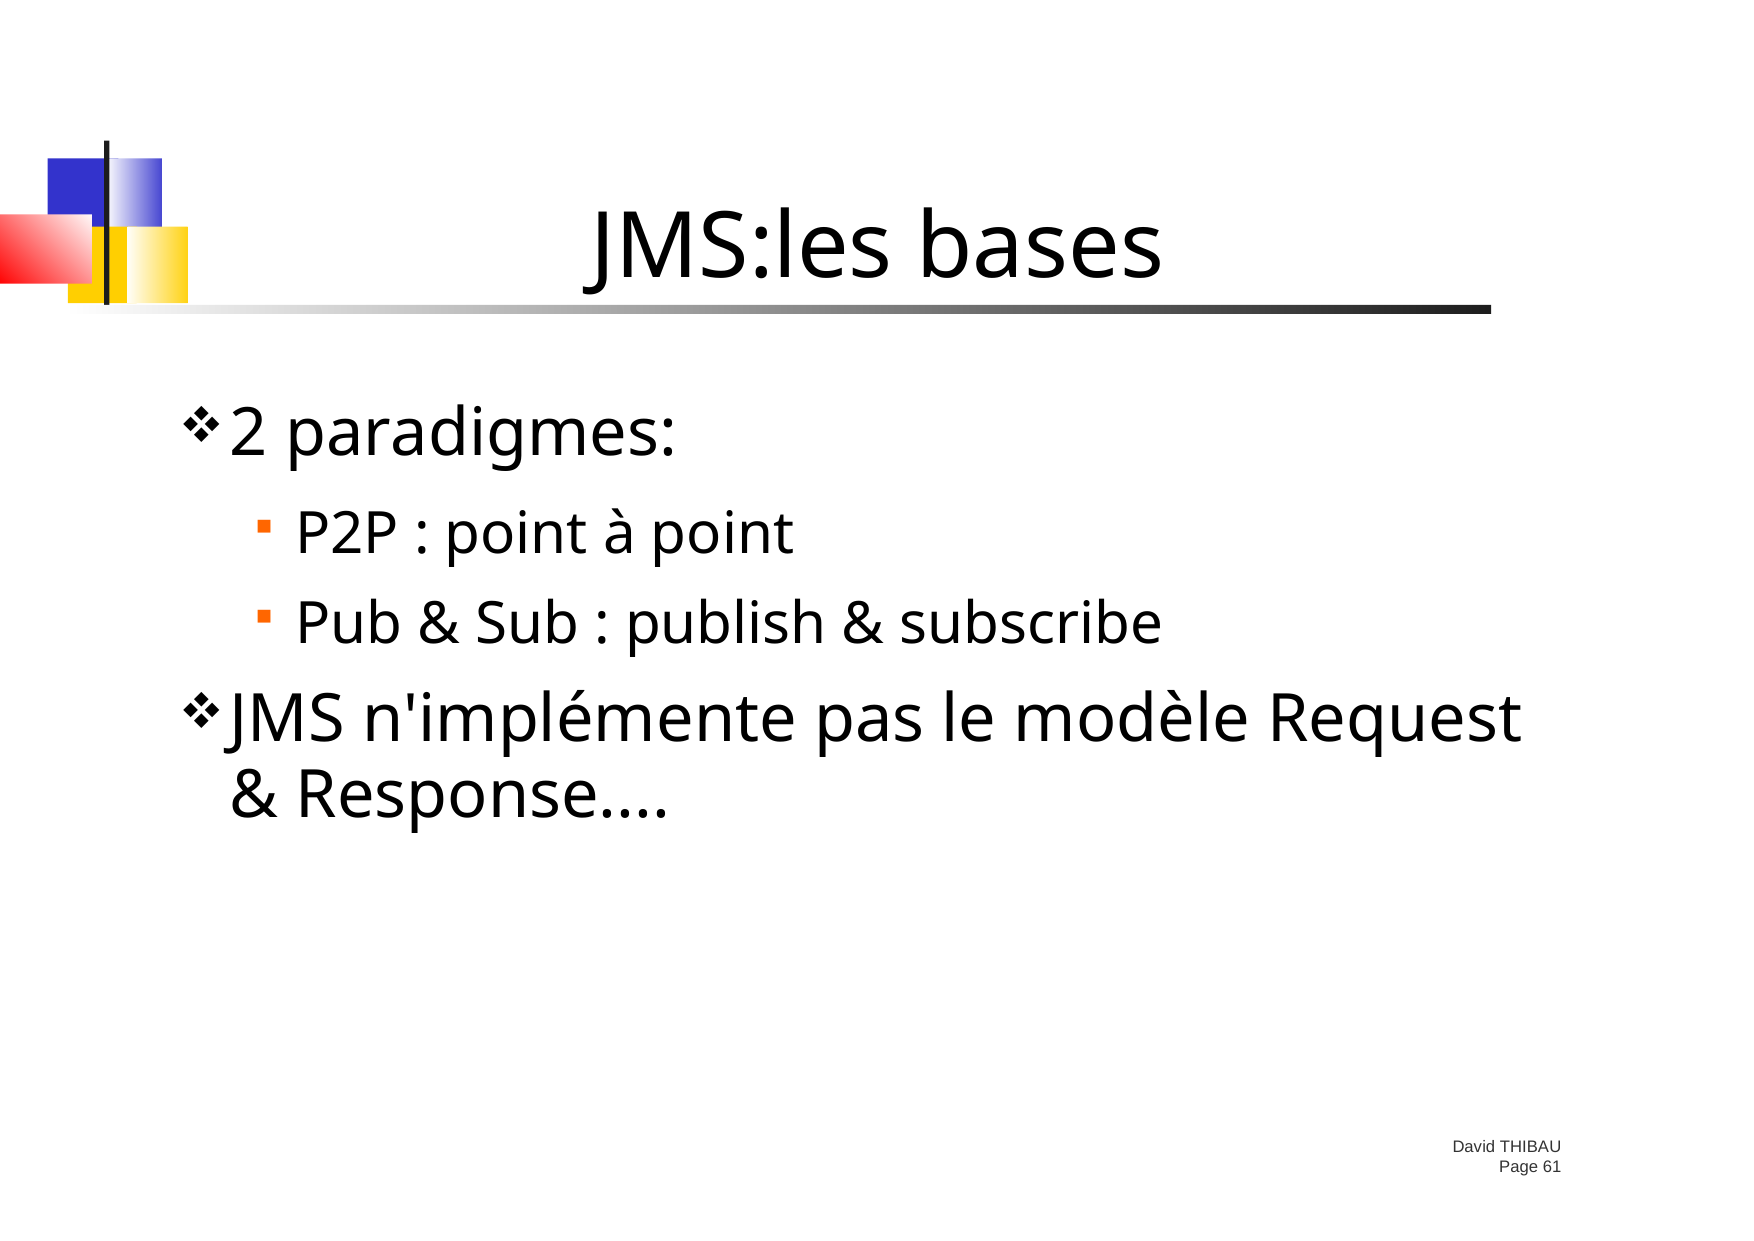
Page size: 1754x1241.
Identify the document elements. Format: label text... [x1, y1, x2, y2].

list 2 paradigmes: P2P : point à point Pub & Sub : publish & subscribe JMS n'implémente pas le modèle Request & Response.... [179, 394, 1577, 1102]
title JMS:les bases [179, 152, 1577, 340]
